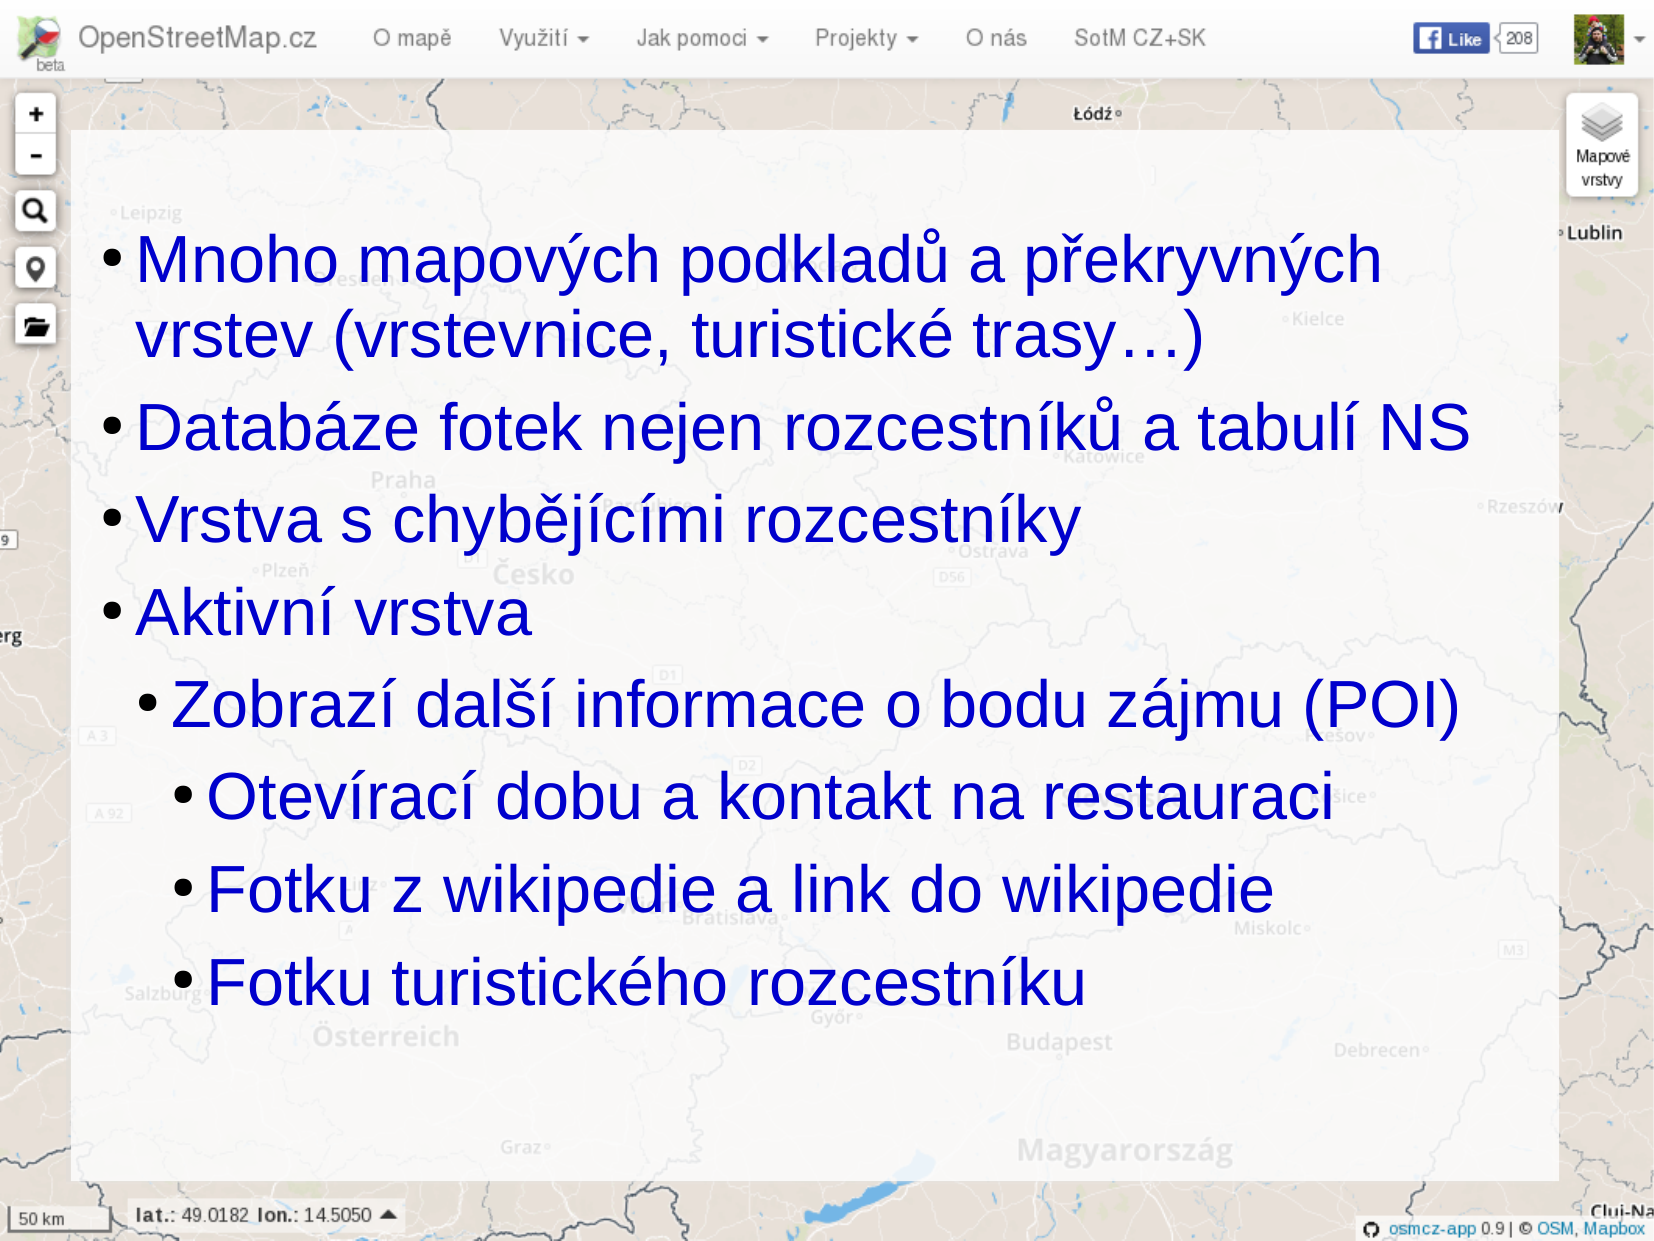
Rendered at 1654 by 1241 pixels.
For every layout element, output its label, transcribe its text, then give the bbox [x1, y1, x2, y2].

picture [0, 0, 1654, 1241]
subtitle Mnoho mapových podkladů a překryvných vrstev (vrstevnice, turistické trasy…) Databáze fotek nejen rozcestníků a tabulí NS Vrstva s chybějícími rozcestníky Aktivní vrstva Zobrazí další informace o bodu zájmu (POI) Otevírací dobu a kontakt na restauraci Fotku z wikipedie a link do wikipedie Fotku turistického rozcestníku [70, 129, 1560, 1182]
